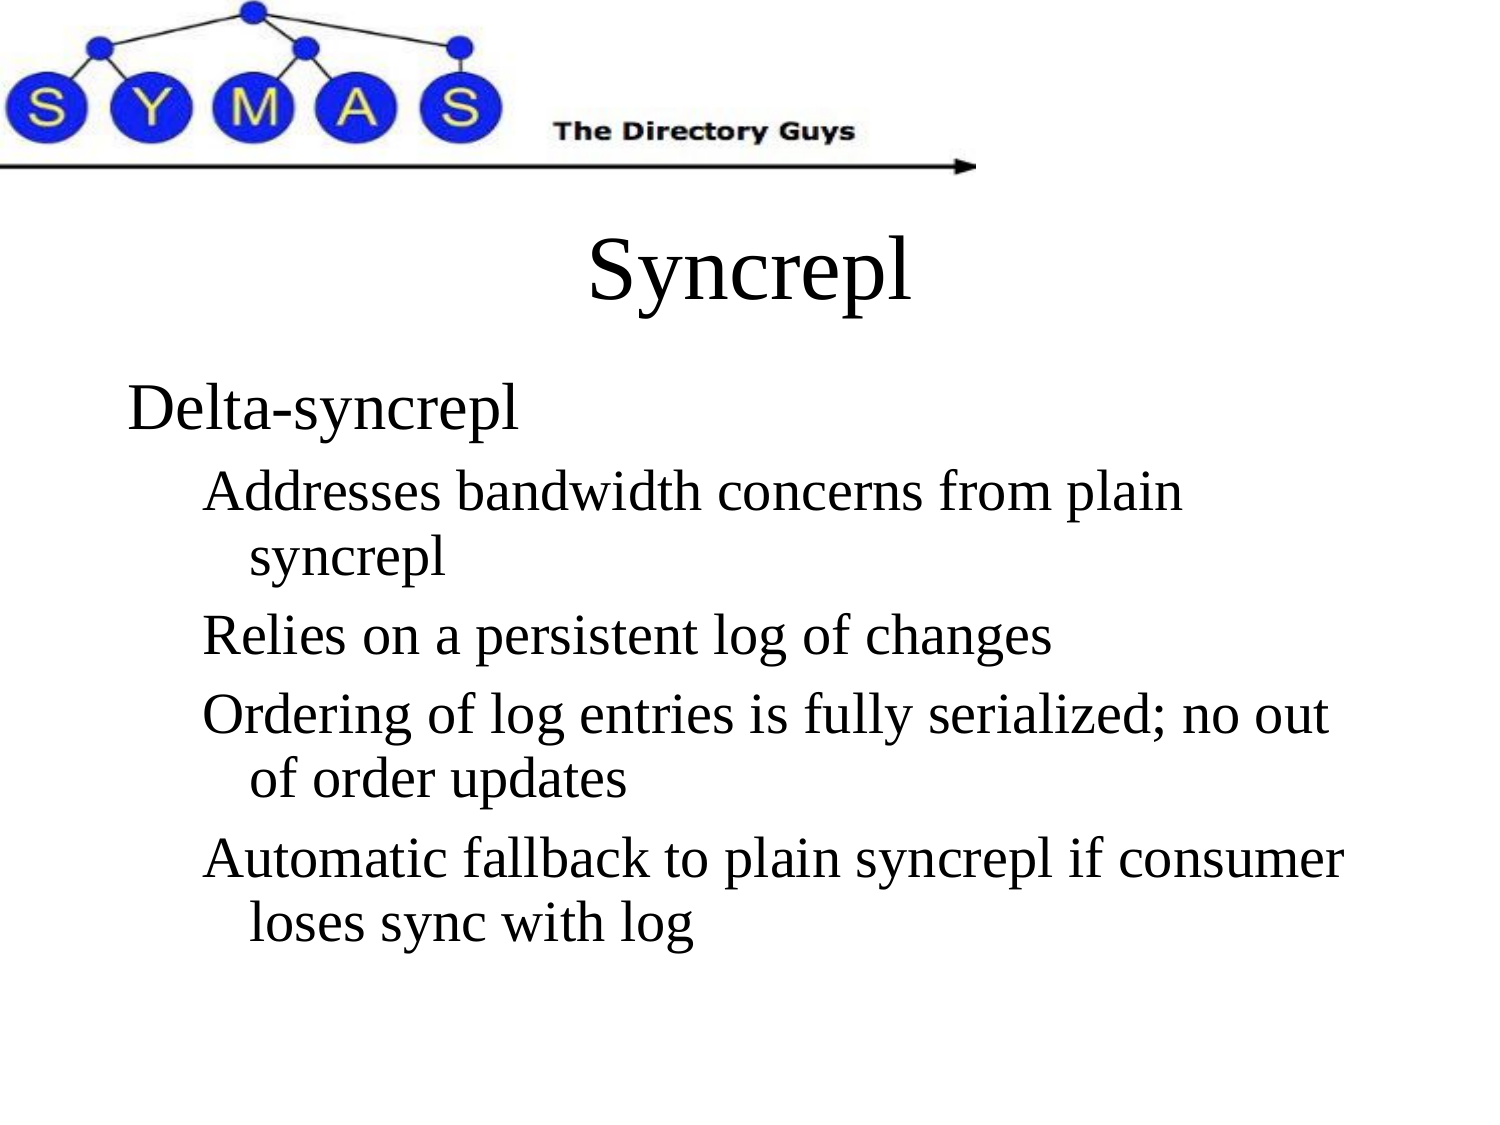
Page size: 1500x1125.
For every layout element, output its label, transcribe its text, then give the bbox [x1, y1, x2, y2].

list Delta-syncrepl Addresses bandwidth concerns from plain syncrepl Relies on a persistent log of changes Ordering of log entries is fully serialized; no out of order updates Automatic fallback to plain syncrepl if consumer loses sync with log [112, 362, 1388, 1038]
picture [0, 0, 976, 188]
title Syncrepl [112, 187, 1388, 351]
